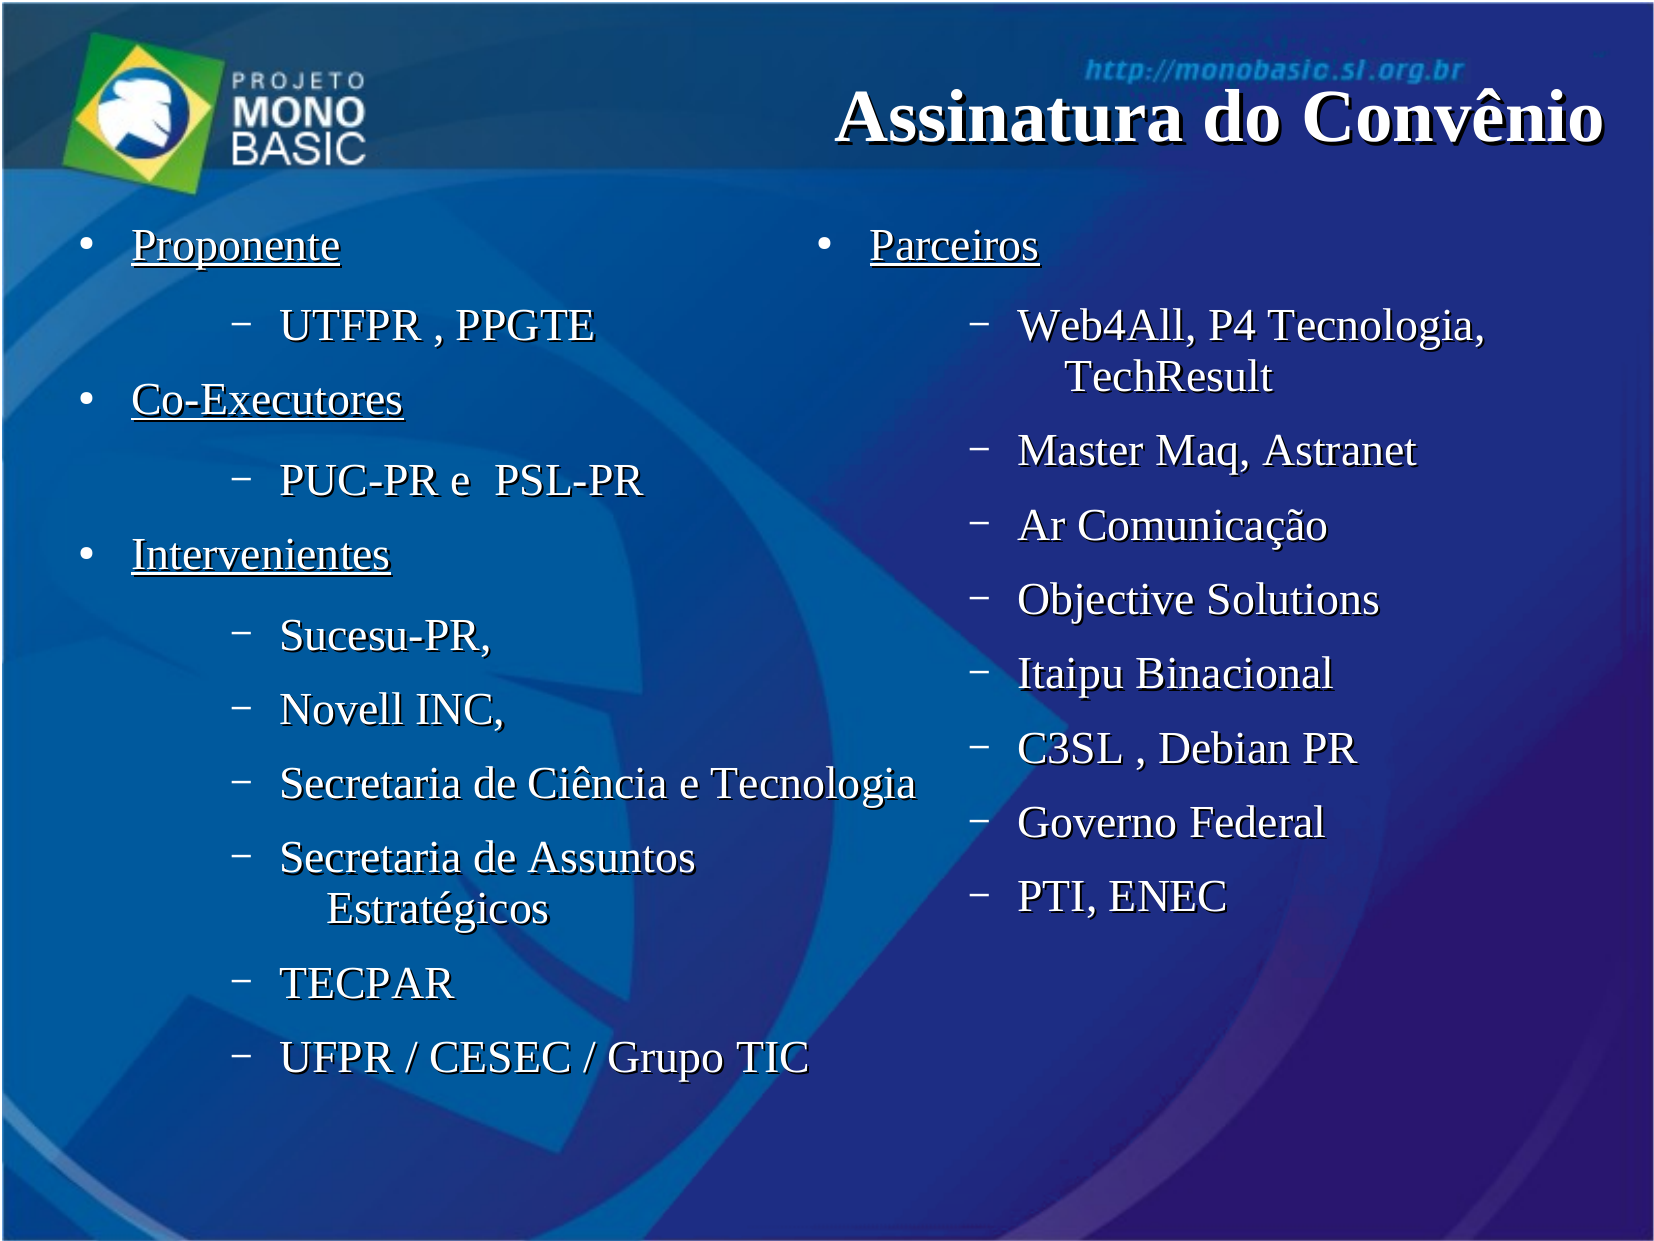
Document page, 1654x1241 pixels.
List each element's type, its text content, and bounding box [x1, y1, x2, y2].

list Proponente UTFPR , PPGTE Co-Executores PUC-PR e PSL-PR Intervenientes Sucesu-PR, Novell INC, Secretaria de Ciência e Tecnologia Secretaria de Assuntos Estratégicos TECPAR UFPR / CESEC / Grupo TIC [42, 219, 781, 1183]
title Assinatura do Convênio [222, 43, 1606, 191]
list Parceiros Web4All, P4 Tecnologia, TechResult Master Maq, Astranet Ar Comunicação Objective Solutions Itaipu Binacional C3SL , Debian PR Governo Federal PTI, ENEC [781, 219, 1654, 1183]
picture [2, 2, 1654, 1241]
